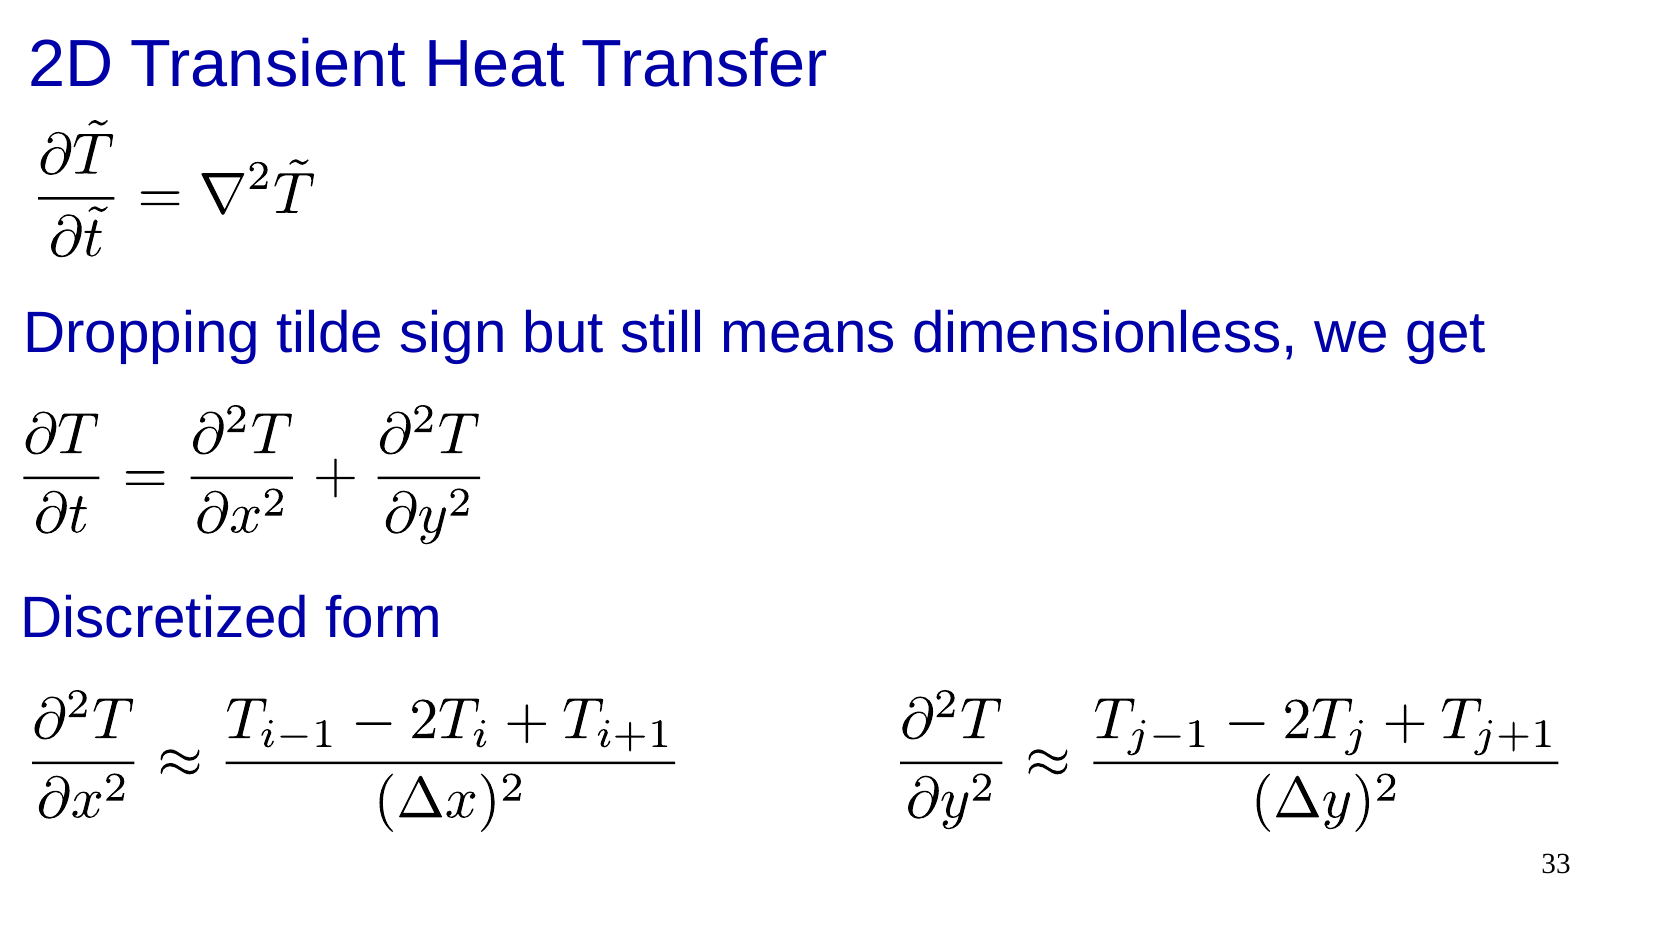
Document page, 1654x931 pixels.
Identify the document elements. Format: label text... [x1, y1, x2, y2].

title 2D Transient Heat Transfer [28, 21, 1626, 106]
text_box [23, 405, 481, 545]
list Dropping tilde sign but still means dimensionless, we get [23, 300, 1638, 466]
text_box [38, 120, 316, 258]
text_box [32, 751, 676, 832]
text_box [900, 751, 1559, 832]
list Discretized form [20, 585, 1636, 751]
